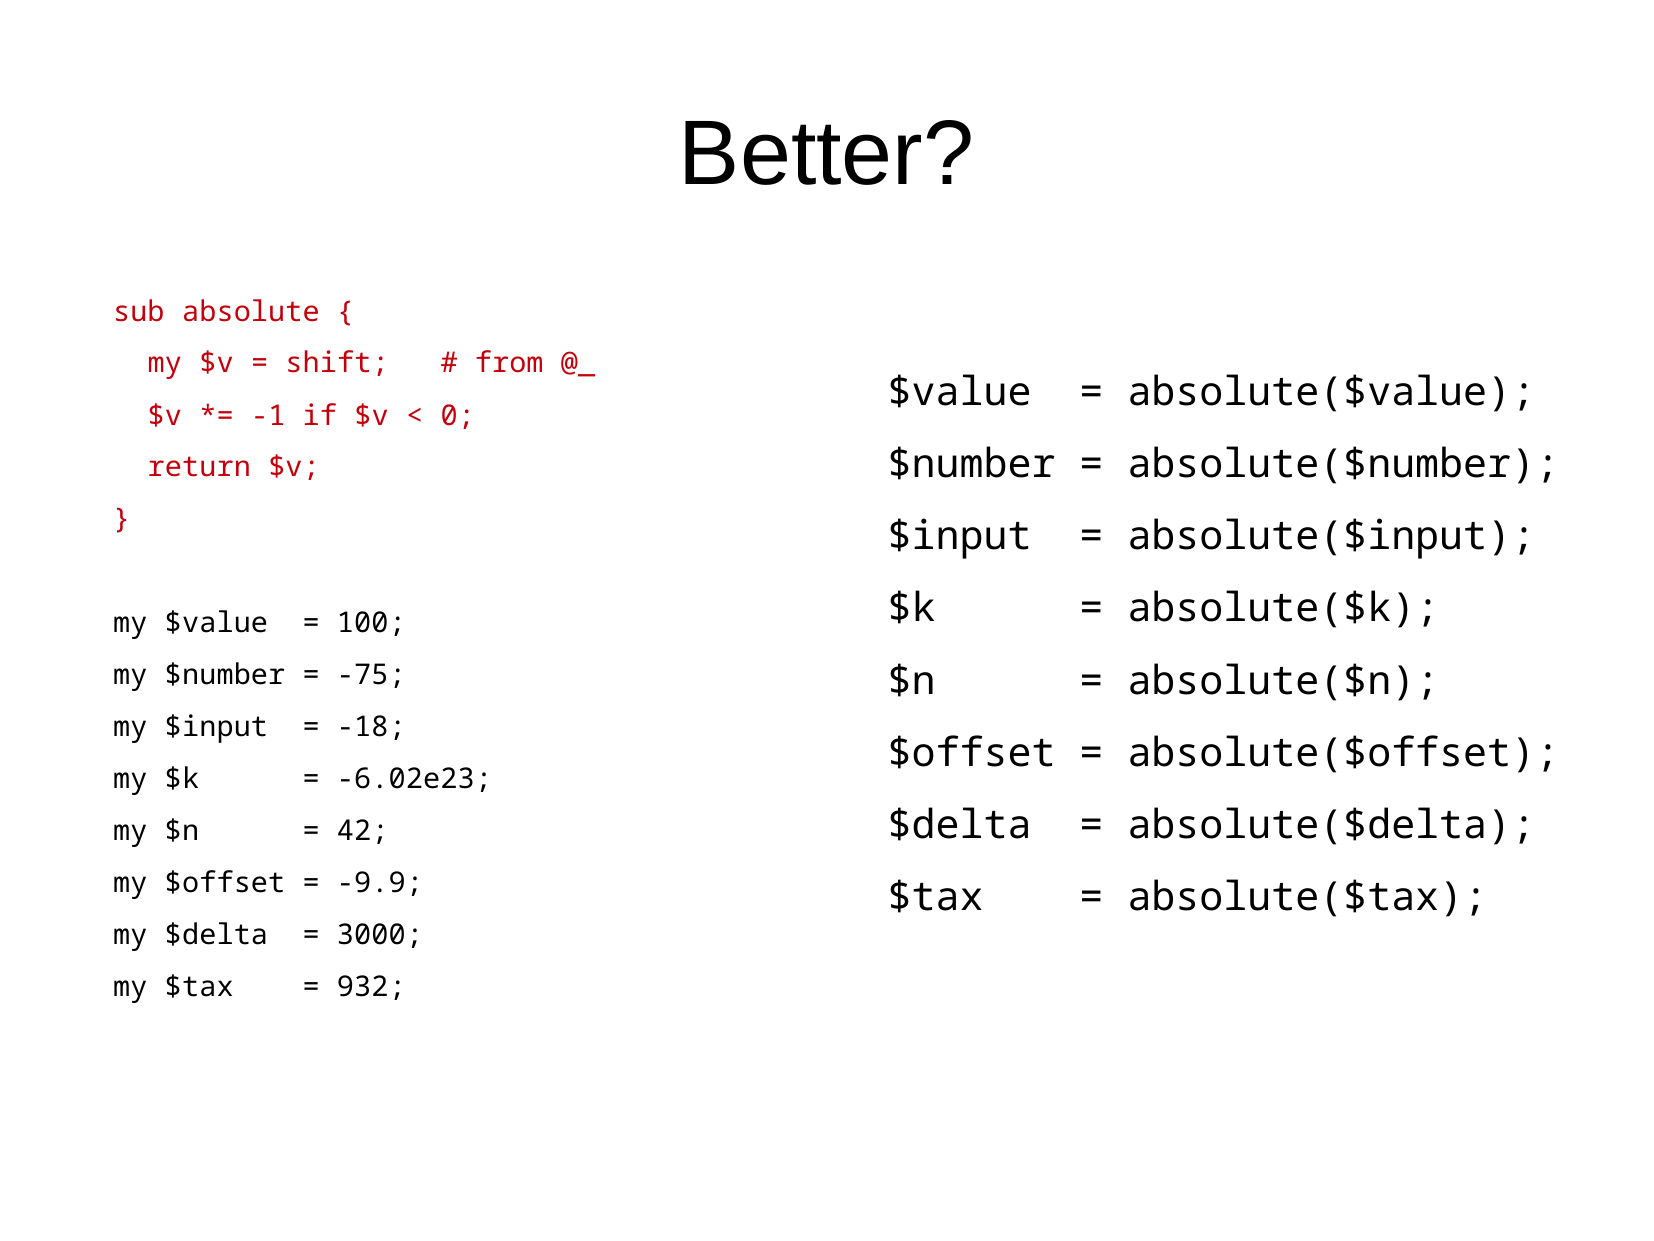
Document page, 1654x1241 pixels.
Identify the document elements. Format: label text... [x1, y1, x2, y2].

title Better? [82, 49, 1571, 257]
list sub absolute { my $v = shift; # from @_ $v *= -1 if $v < 0; return $v; } my $value = 100; my $number = -75; my $input = -18; my $k = -6.02e23; my $n = 42; my $offset = -9.9; my $delta = 3000; my $tax = 932; [82, 290, 809, 1010]
list $value = absolute($value); $number = absolute($number); $input = absolute($input); $k = absolute($k); $n = absolute($n); $offset = absolute($offset); $delta = absolute($delta); $tax = absolute($tax); [845, 290, 1572, 1010]
